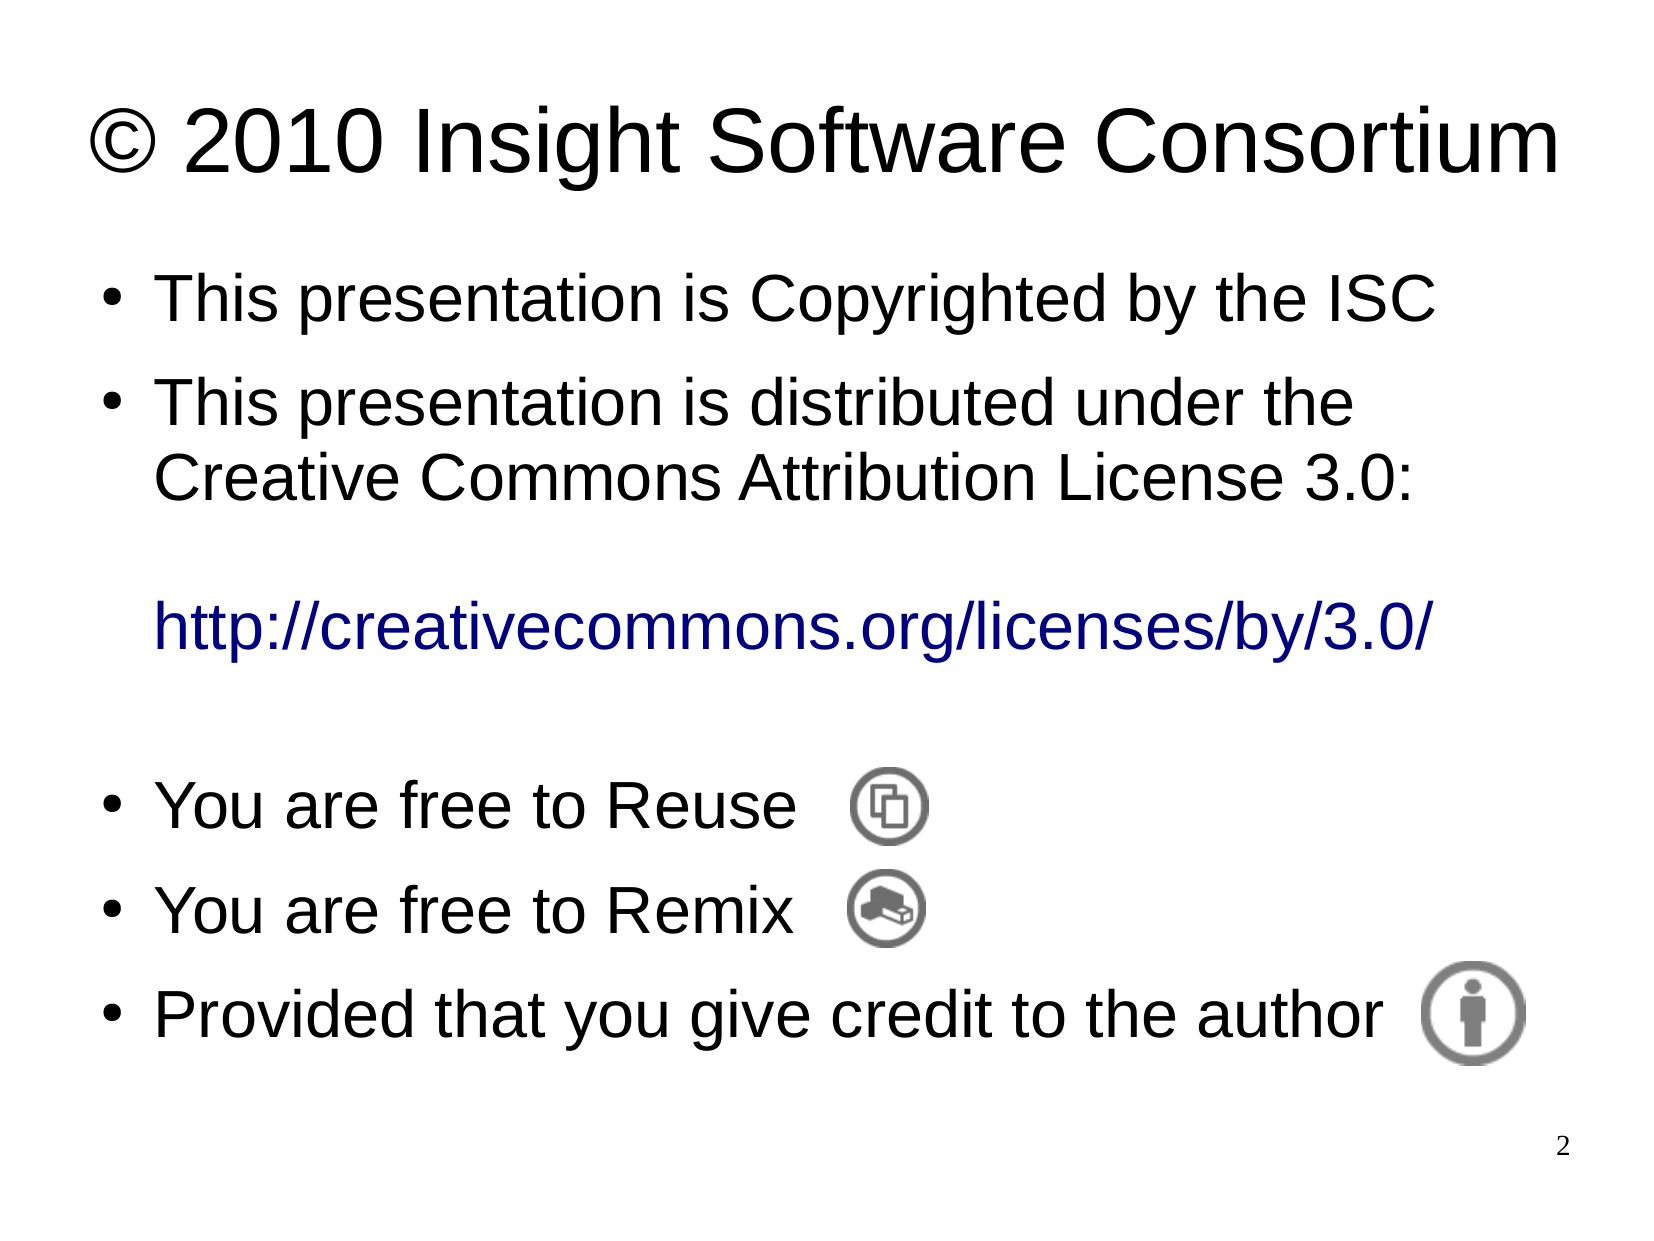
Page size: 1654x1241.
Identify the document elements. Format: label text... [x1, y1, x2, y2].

picture [850, 767, 929, 846]
title © 2010 Insight Software Consortium [82, 37, 1571, 245]
picture [1421, 961, 1526, 1066]
picture [847, 869, 926, 948]
list This presentation is Copyrighted by the ISC This presentation is distributed under the Creative Commons Attribution License 3.0: http://creativecommons.org/licenses/by/3.0/ You are free to Reuse You are free to Remix Provided that you give credit to the author [82, 260, 1571, 1052]
